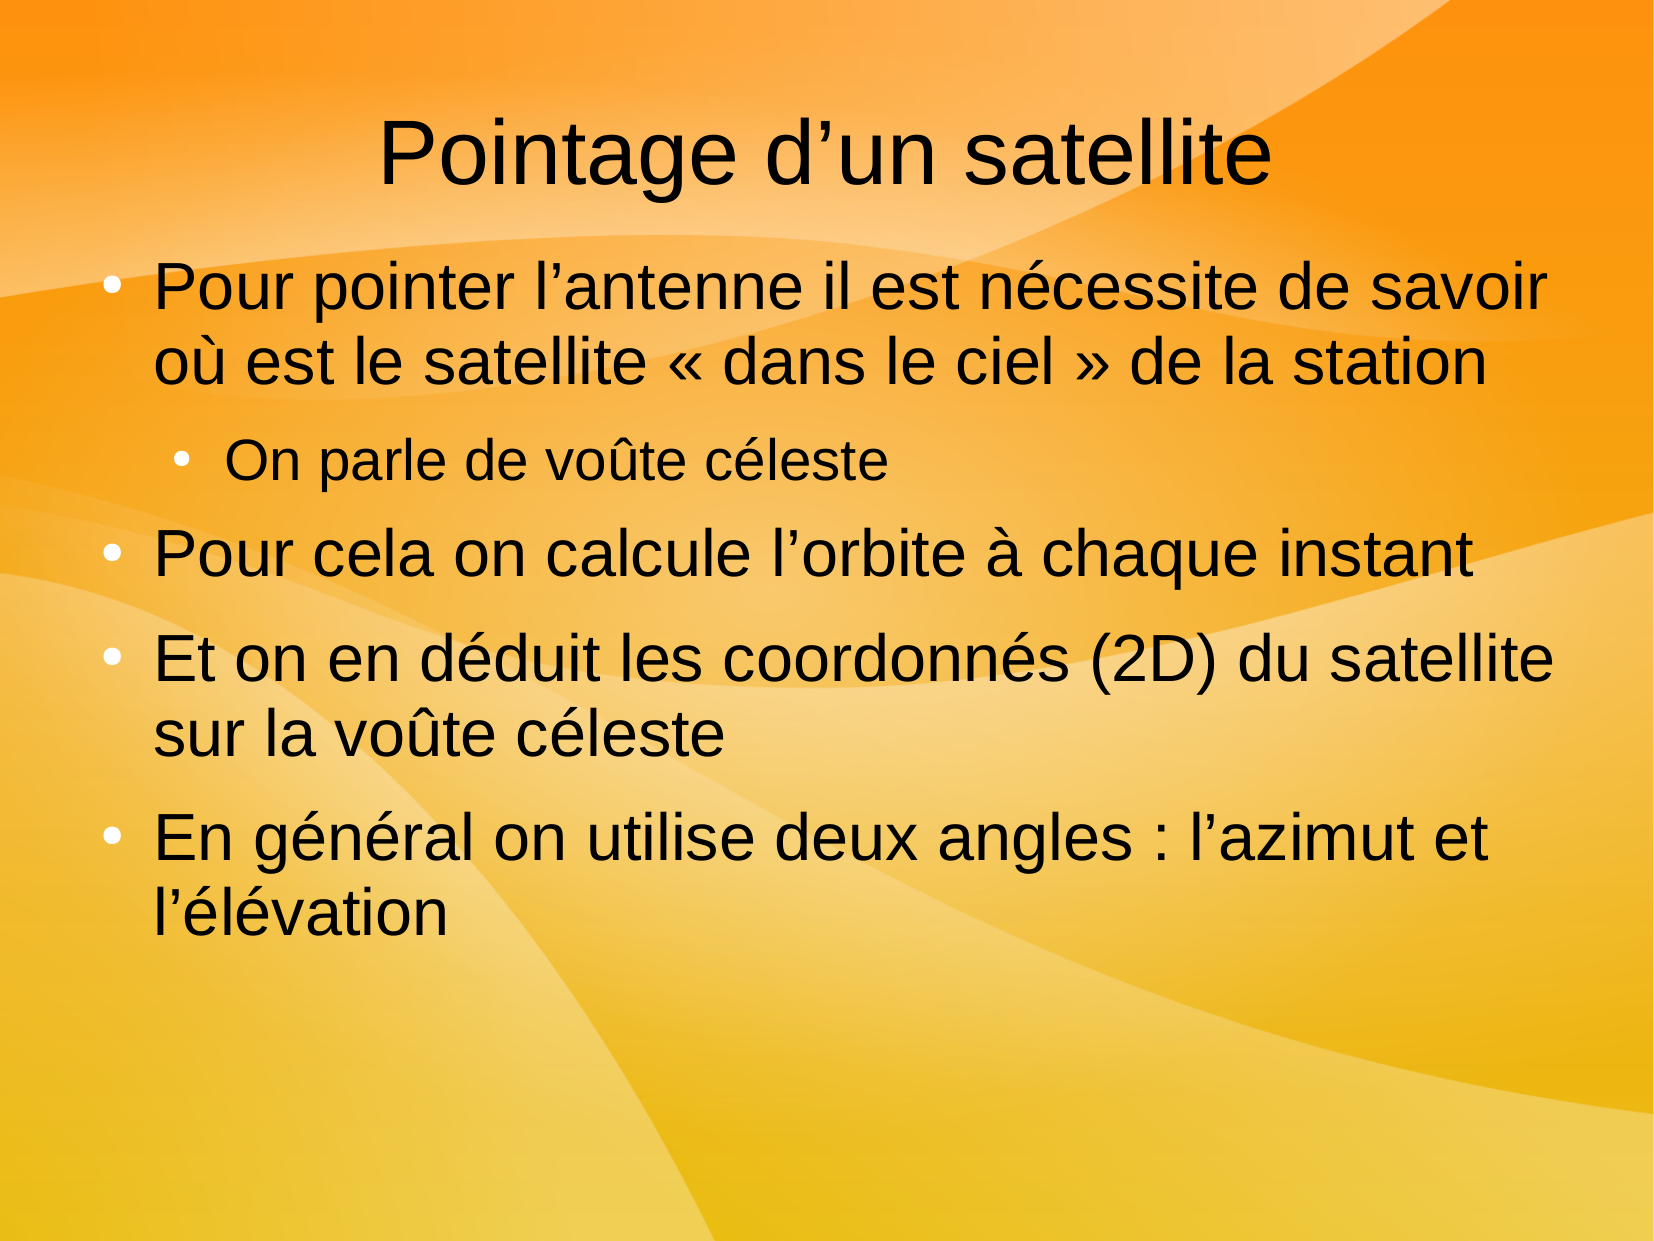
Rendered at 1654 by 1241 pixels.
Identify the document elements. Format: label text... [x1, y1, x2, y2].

list Pour pointer l’antenne il est nécessite de savoir où est le satellite « dans le ciel » de la station On parle de voûte céleste Pour cela on calcule l’orbite à chaque instant Et on en déduit les coordonnés (2D) du satellite sur la voûte céleste En général on utilise deux angles : l’azimut et l’élévation [82, 248, 1571, 1233]
title Pointage d’un satellite [82, 49, 1571, 248]
picture [0, 0, 1654, 1241]
